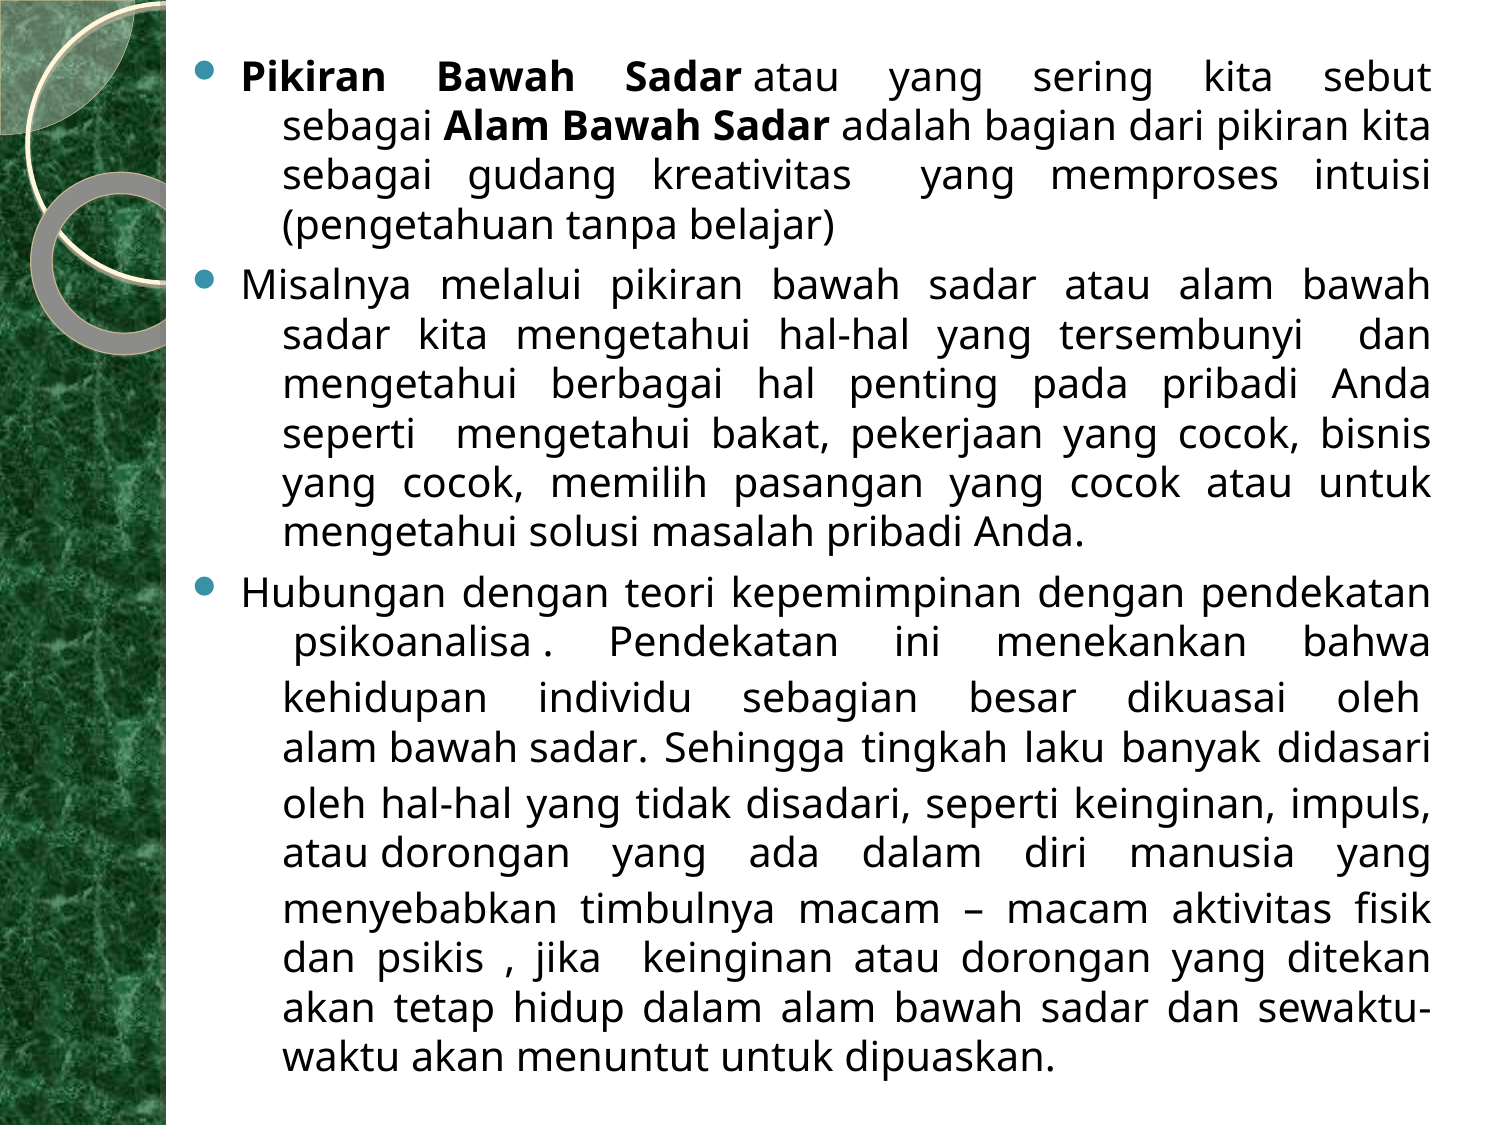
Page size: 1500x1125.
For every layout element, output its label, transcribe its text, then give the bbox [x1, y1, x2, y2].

list Pikiran Bawah Sadar atau yang sering kita sebut sebagai Alam Bawah Sadar adalah bagian dari pikiran kita sebagai gudang kreativitas yang memproses intuisi (pengetahuan tanpa belajar) Misalnya melalui pikiran bawah sadar atau alam bawah sadar kita mengetahui hal-hal yang tersembunyi dan mengetahui berbagai hal penting pada pribadi Anda seperti mengetahui bakat, pekerjaan yang cocok, bisnis yang cocok, memilih pasangan yang cocok atau untuk mengetahui solusi masalah pribadi Anda. Hubungan dengan teori kepemimpinan dengan pendekatan psikoanalisa . Pendekatan ini menekankan bahwa kehidupan individu sebagian besar dikuasai oleh alam bawah sadar. Sehingga tingkah laku banyak didasari oleh hal-hal yang tidak disadari, seperti keinginan, impuls, atau dorongan yang ada dalam diri manusia yang menyebabkan timbulnya macam – macam aktivitas fisik dan psikis , jika keinginan atau dorongan yang ditekan akan tetap hidup dalam alam bawah sadar dan sewaktu-waktu akan menuntut untuk dipuaskan. [159, 42, 1447, 1094]
